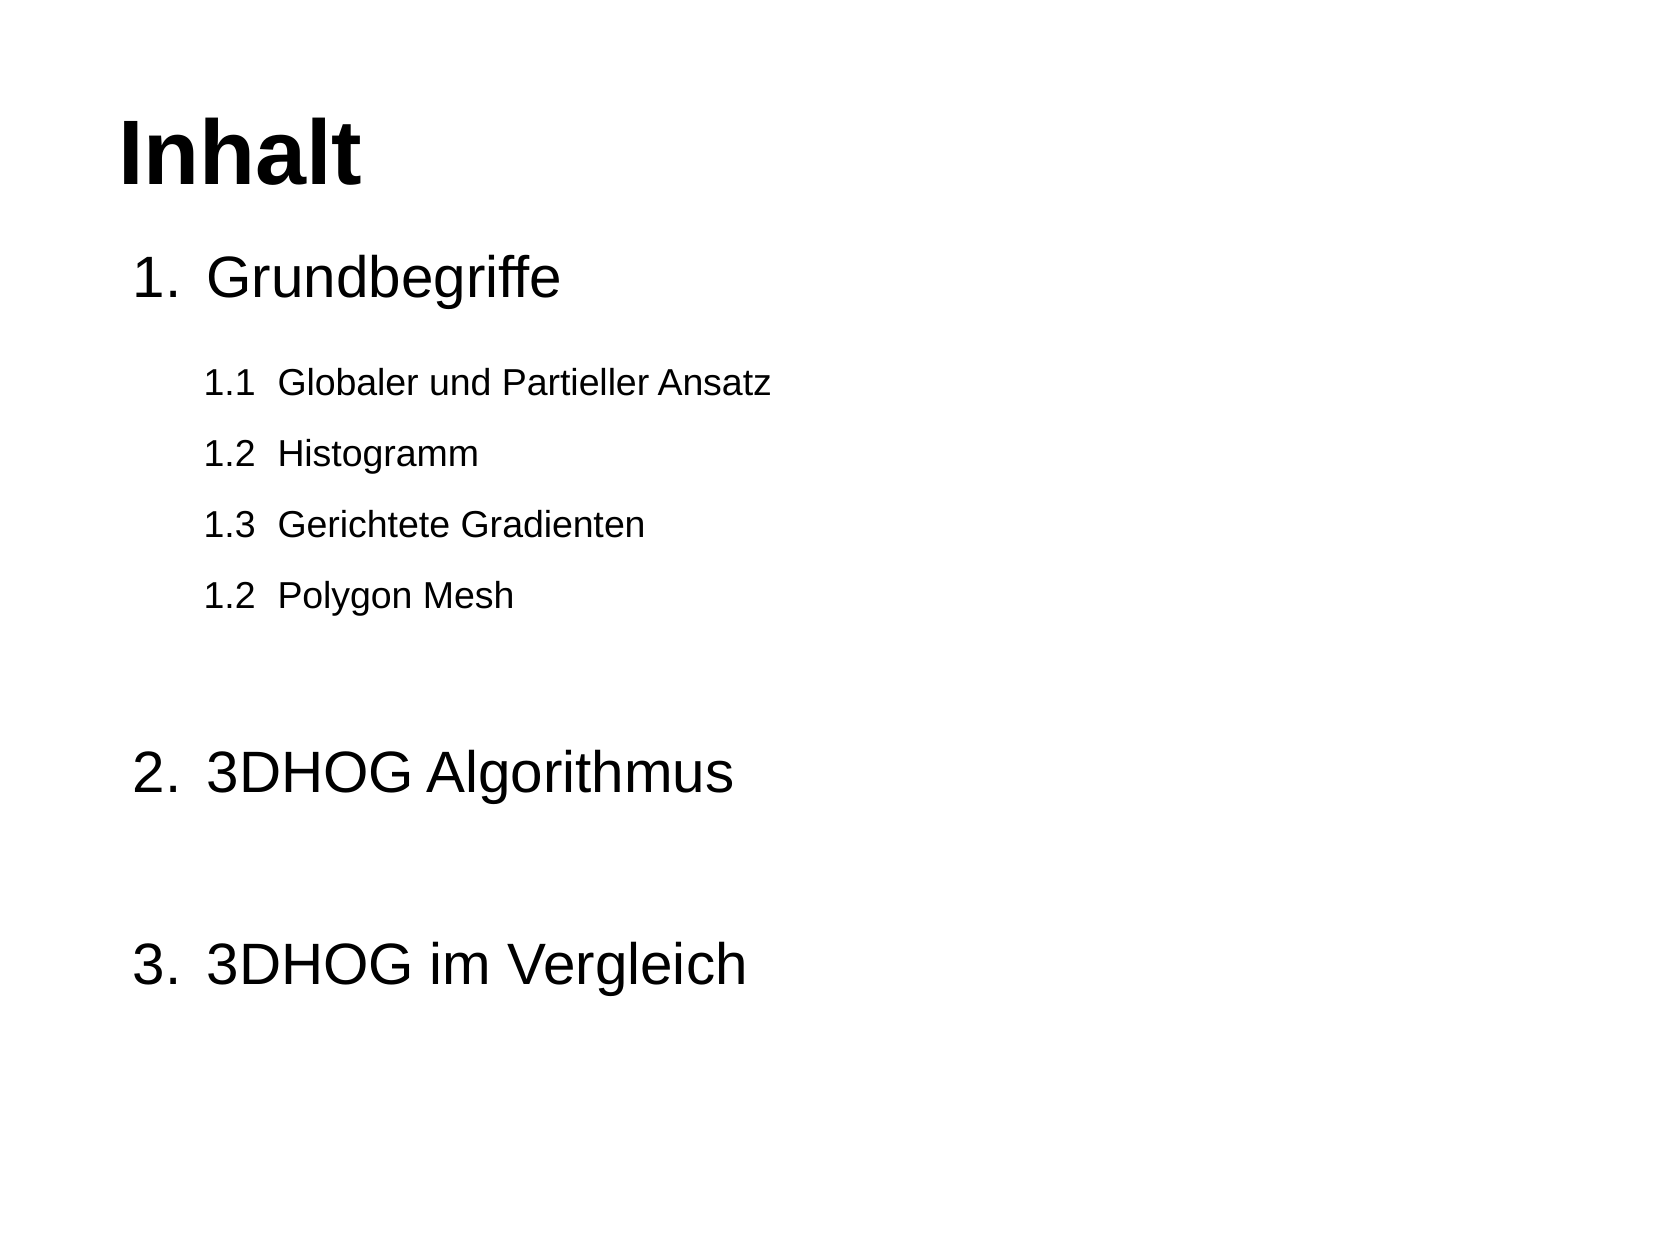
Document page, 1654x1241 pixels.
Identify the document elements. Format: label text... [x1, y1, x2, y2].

text_box 1.3 Gerichtete Gradienten [188, 496, 1182, 556]
text_box 2. 3DHOG Algorithmus [118, 732, 993, 813]
text_box 1. Grundbegriffe [118, 237, 579, 383]
text_box 1.1 Globaler und Partieller Ansatz [188, 354, 1182, 414]
title Inhalt [118, 49, 1607, 257]
text_box 3. 3DHOG im Vergleich [118, 924, 993, 1004]
text_box 1.2 Polygon Mesh [188, 566, 1182, 626]
text_box 1.2 Histogramm [188, 425, 1182, 485]
